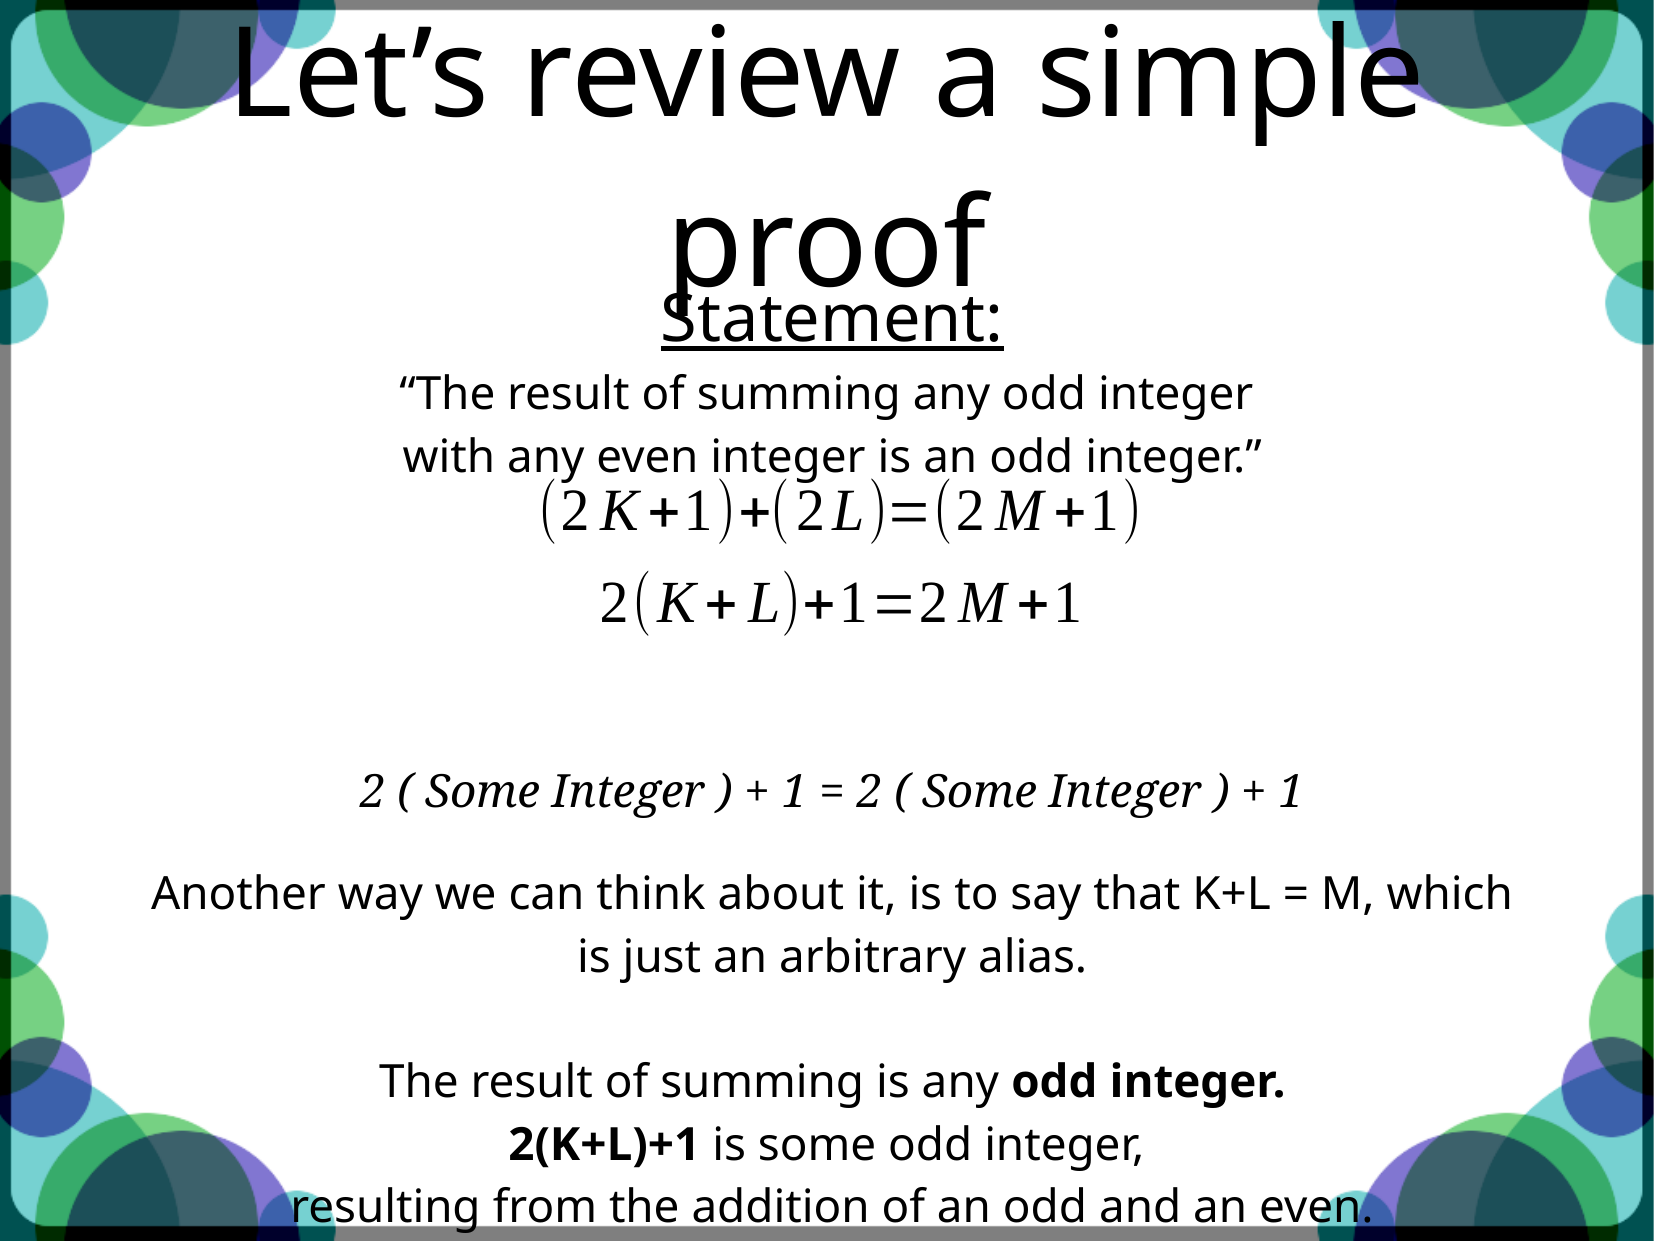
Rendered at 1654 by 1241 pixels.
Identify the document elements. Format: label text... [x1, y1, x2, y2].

chart [524, 474, 1156, 547]
chart [585, 566, 1096, 639]
title Let’s review a simple proof [82, 49, 1571, 257]
picture [0, 0, 1654, 1241]
text_box Statement: “The result of summing any odd integer with any even integer is an odd integer.” 2 ( Some Integer ) + 1 = 2 ( Some Integer ) + 1 Another way we can think about it, is to say that K+L = M, which is just an arbitrary alias. The result of summing is any odd integer. 2(K+L)+1 is some odd integer, resulting from the addition of an odd and an even. [135, 270, 1531, 1065]
